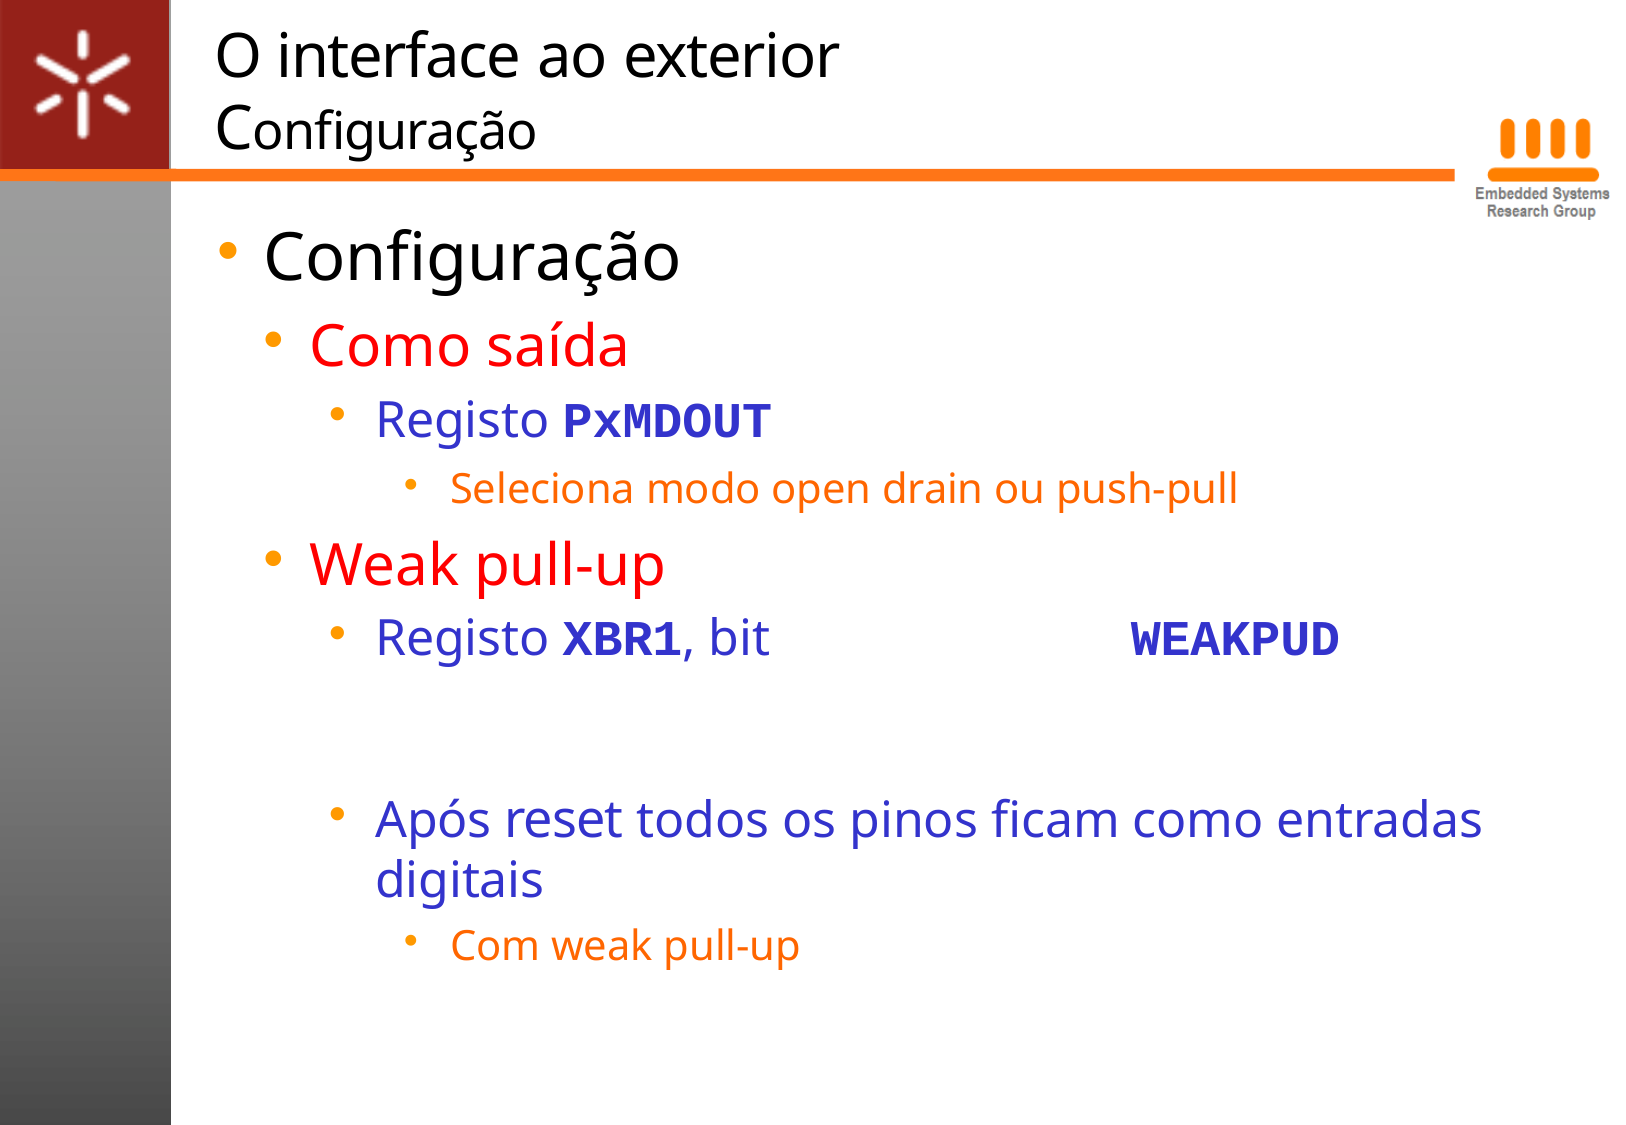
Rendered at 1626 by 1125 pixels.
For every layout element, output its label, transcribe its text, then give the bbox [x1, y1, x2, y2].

picture [0, 182, 171, 1125]
picture [0, 0, 171, 169]
title O interface ao exterior Configuração [212, 16, 1075, 196]
list Configuração Como saída Registo PxMDOUT Seleciona modo open drain ou push-pull Weak pull-up Registo XBR1, bit WEAKPUD Após reset todos os pinos ficam como entradas digitais Com weak pull-up [34, 196, 1590, 969]
picture [1475, 118, 1610, 220]
